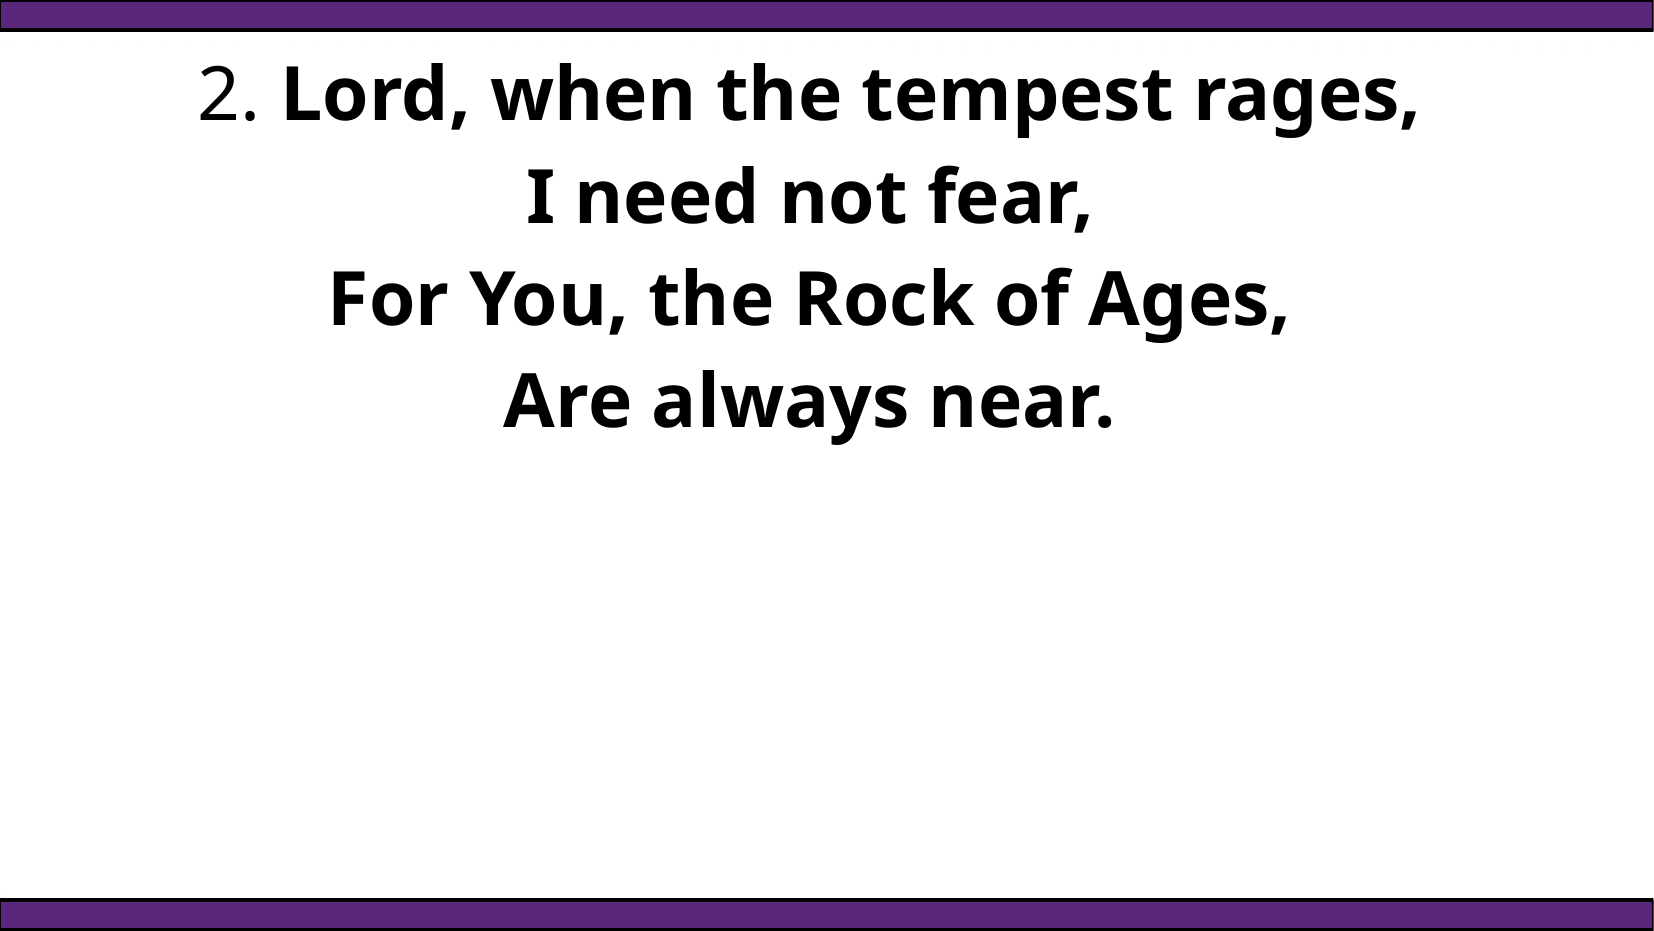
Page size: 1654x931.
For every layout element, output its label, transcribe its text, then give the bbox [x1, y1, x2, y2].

picture [0, 31, 1654, 900]
text_box [0, 0, 1654, 31]
text_box [0, 900, 1654, 931]
text_box 2. Lord, when the tempest rages, I need not fear, For You, the Rock of Ages, Are always near. [30, 33, 1591, 448]
